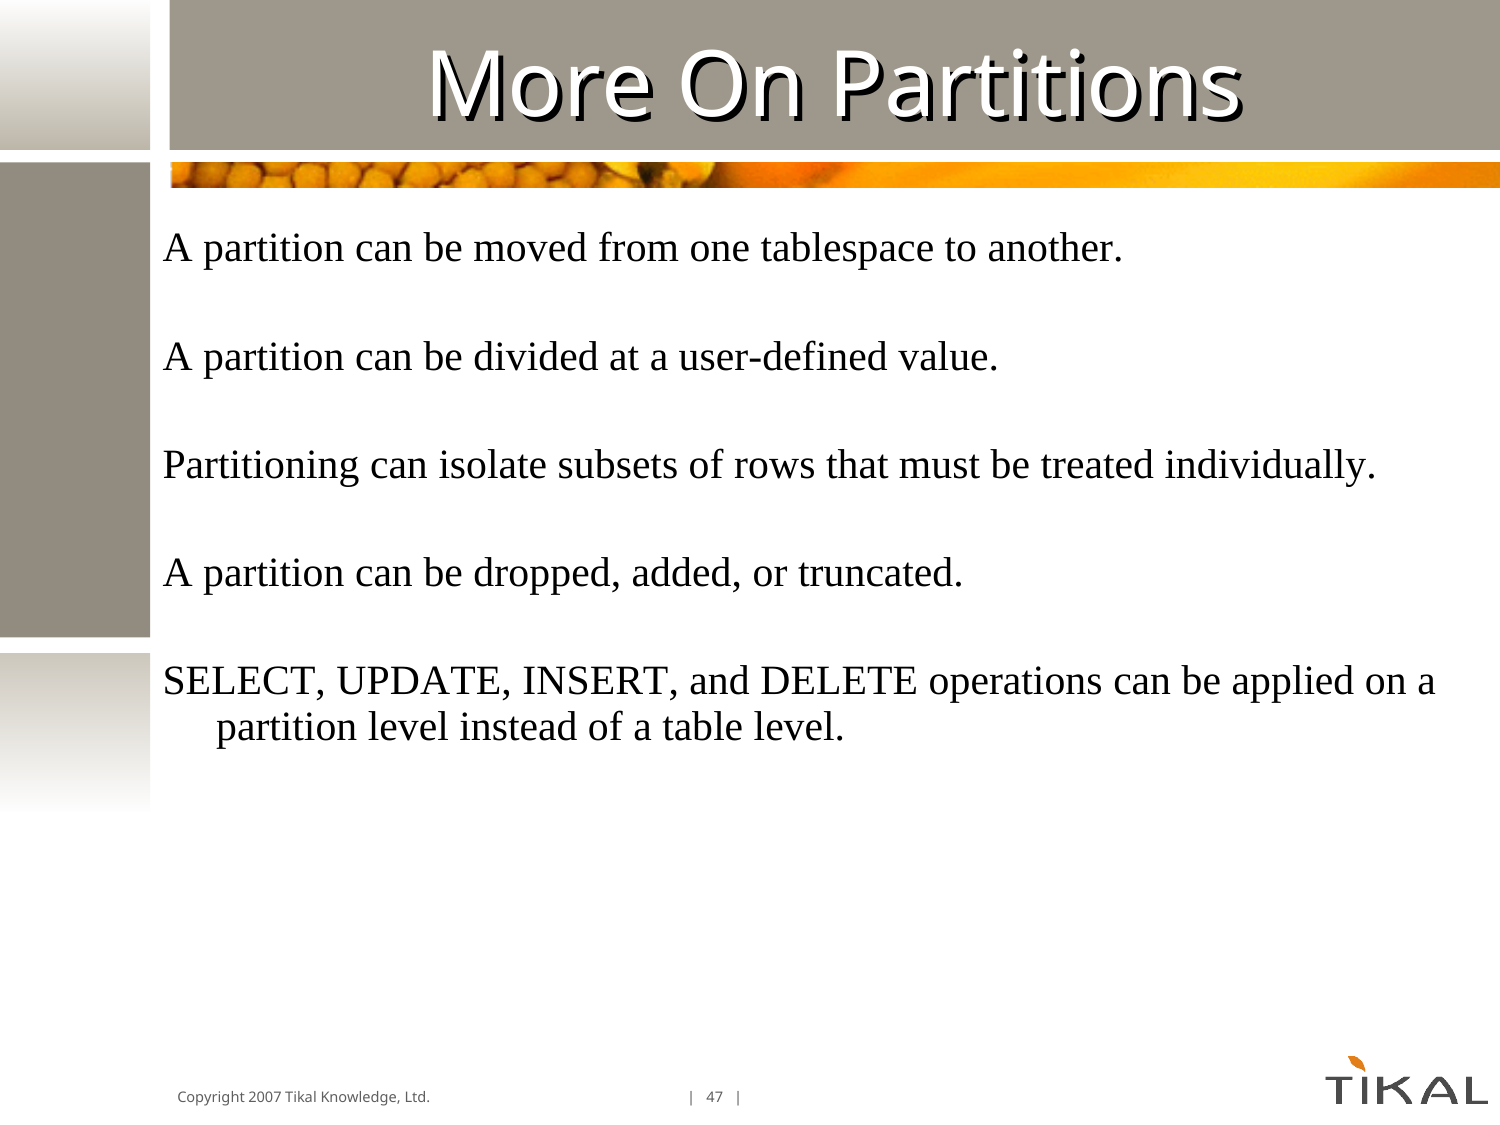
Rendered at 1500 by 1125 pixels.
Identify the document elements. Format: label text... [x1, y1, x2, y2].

list A partition can be moved from one tablespace to another. A partition can be divided at a user-defined value. Partitioning can isolate subsets of rows that must be treated individually. A partition can be dropped, added, or truncated. SELECT, UPDATE, INSERT, and DELETE operations can be applied on a partition level instead of a table level. [162, 224, 1473, 1021]
picture [1312, 1034, 1500, 1125]
title More On Partitions [169, 0, 1499, 192]
